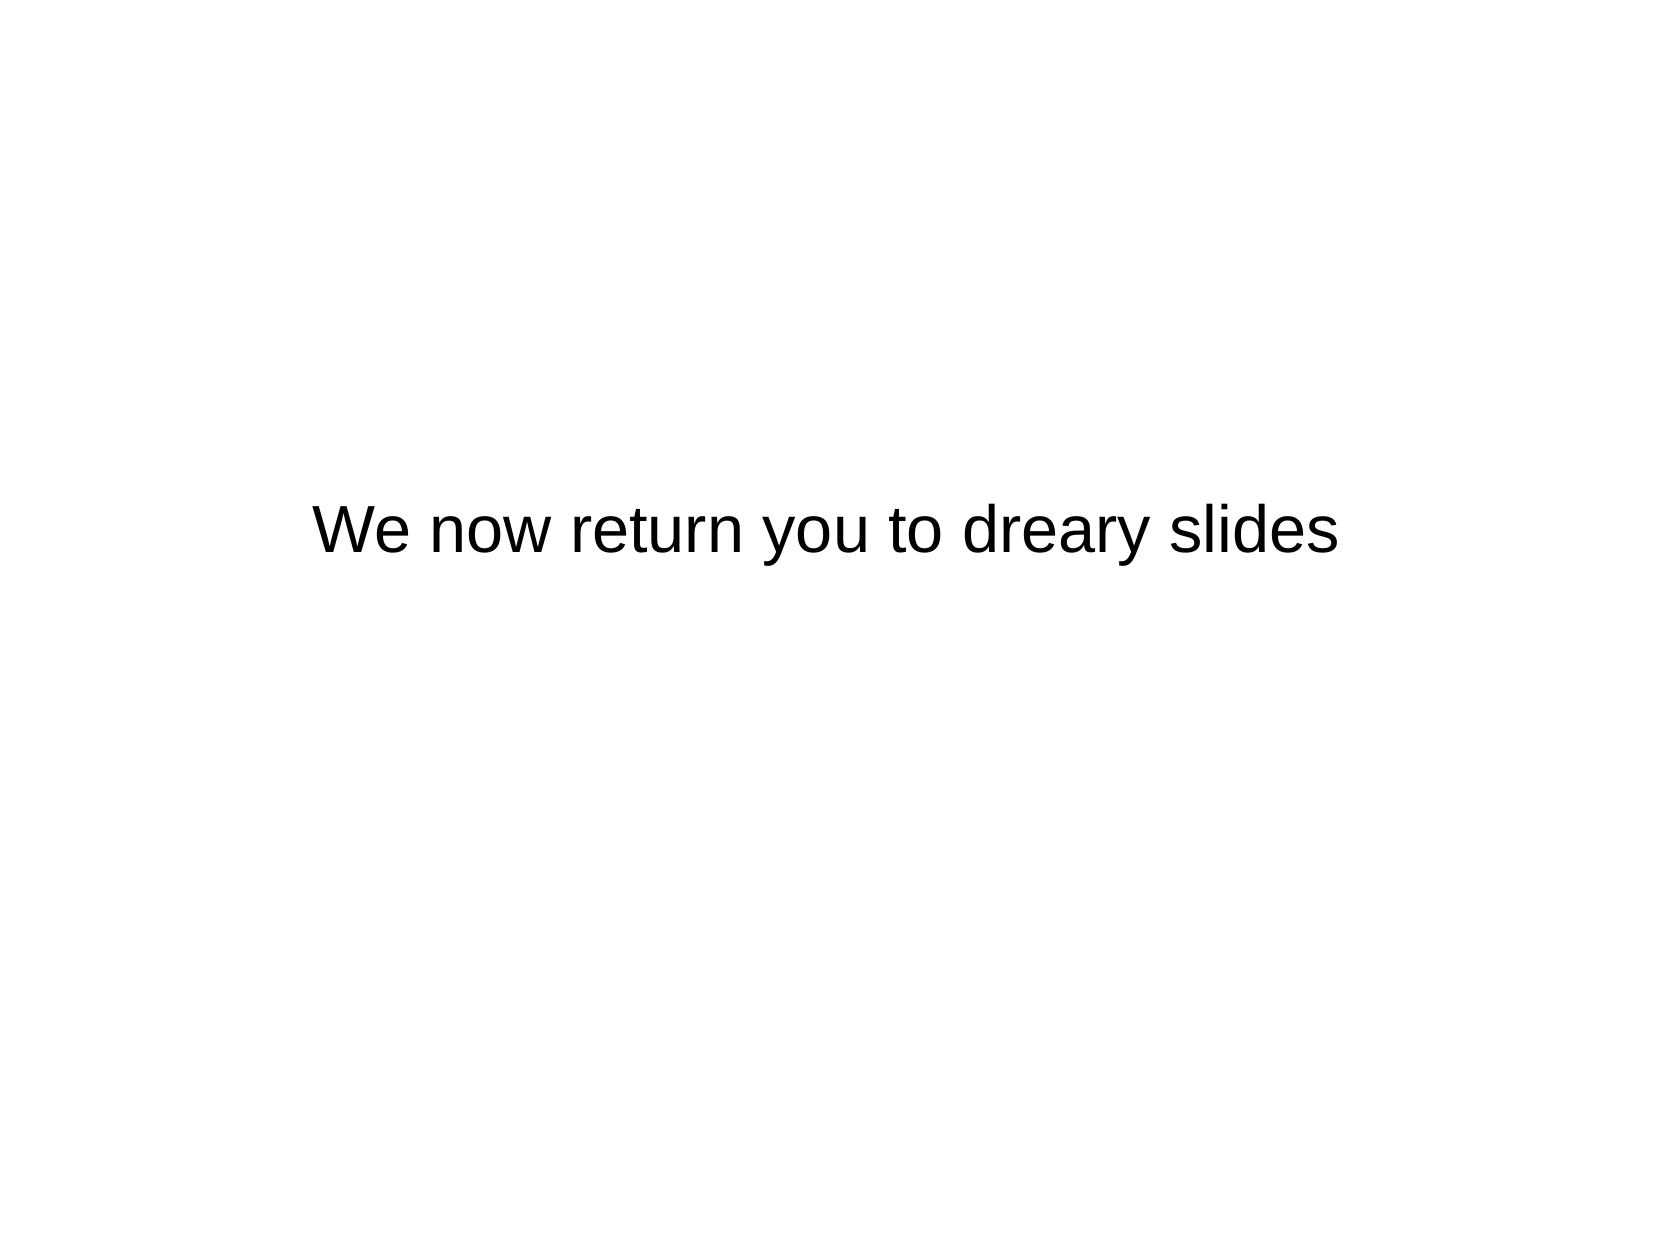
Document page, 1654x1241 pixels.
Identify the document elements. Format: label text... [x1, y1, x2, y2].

subtitle We now return you to dreary slides [82, 49, 1571, 1010]
